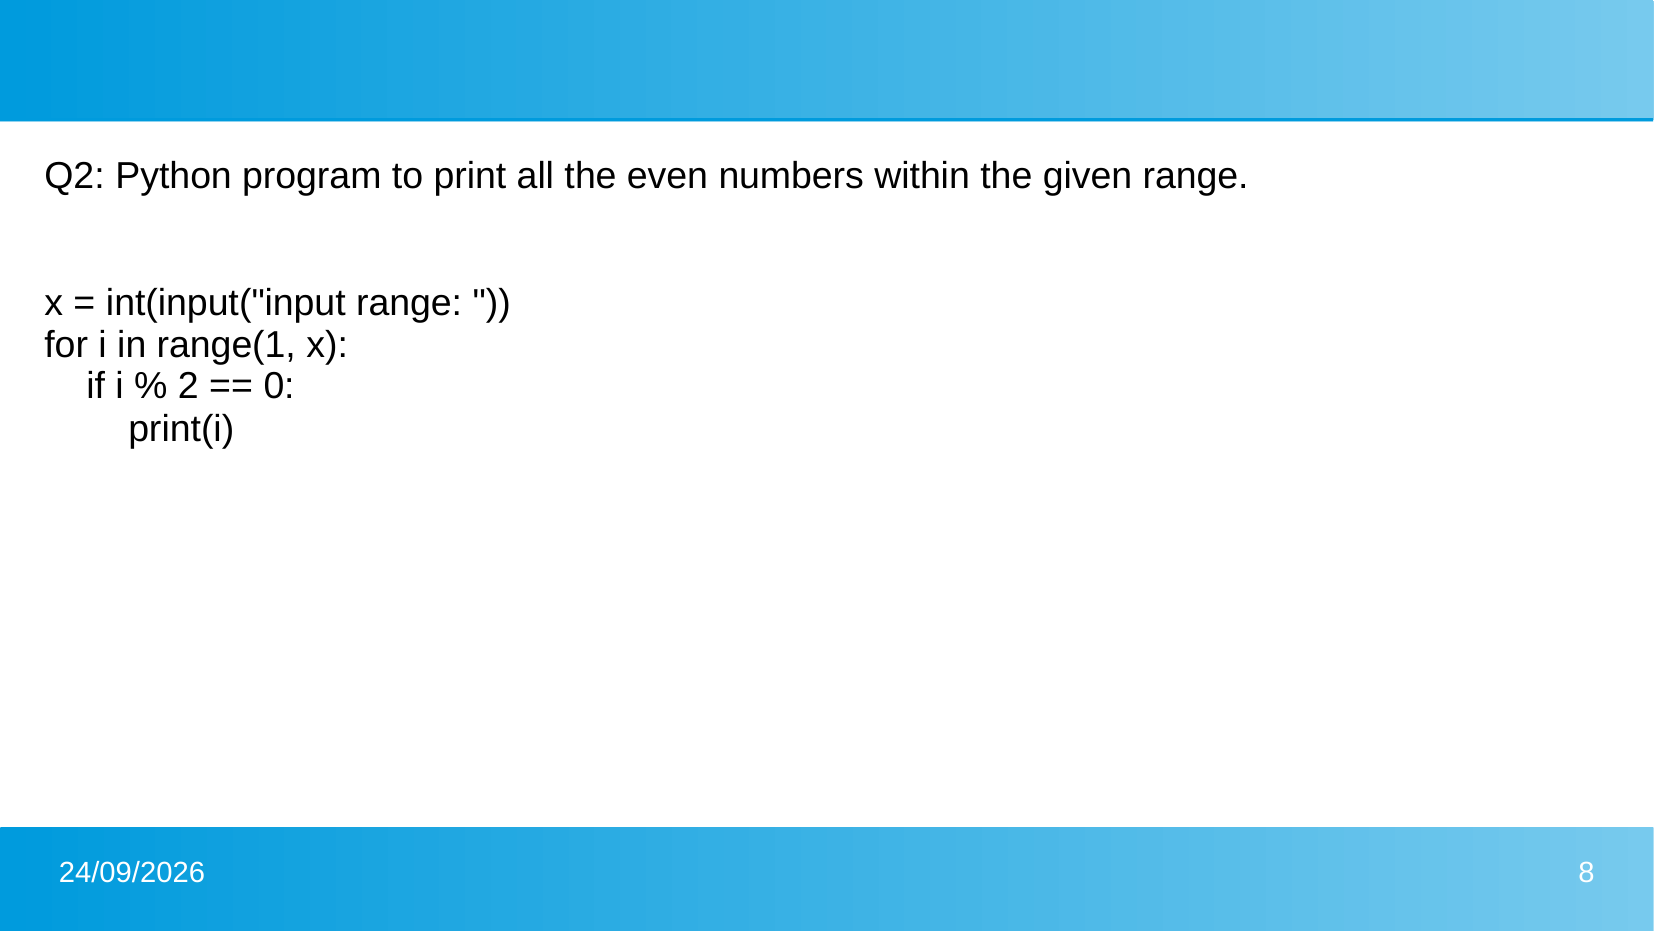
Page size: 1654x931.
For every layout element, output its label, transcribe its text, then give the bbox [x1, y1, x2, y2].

text_box Q2: Python program to print all the even numbers within the given range. x = int(input("input range: ")) for i in range(1, x): if i % 2 == 0: print(i) [29, 147, 1506, 541]
